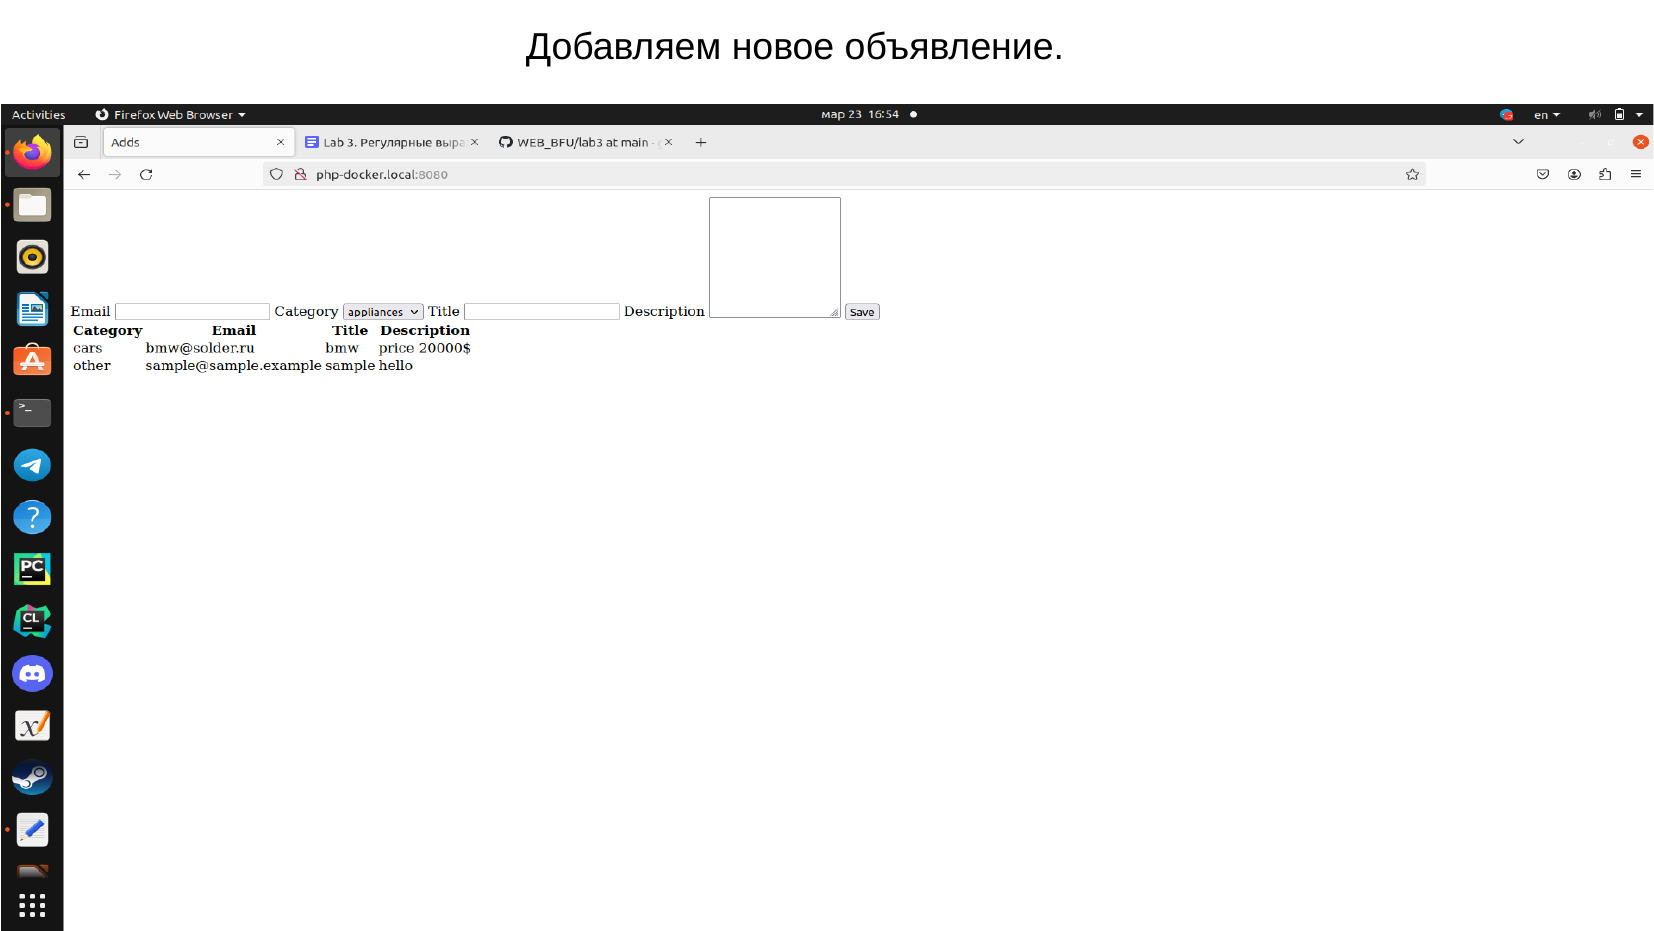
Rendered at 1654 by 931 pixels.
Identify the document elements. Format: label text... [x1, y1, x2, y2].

picture [1, 104, 1654, 931]
text_box Добавляем новое объявление. [450, 18, 1141, 76]
